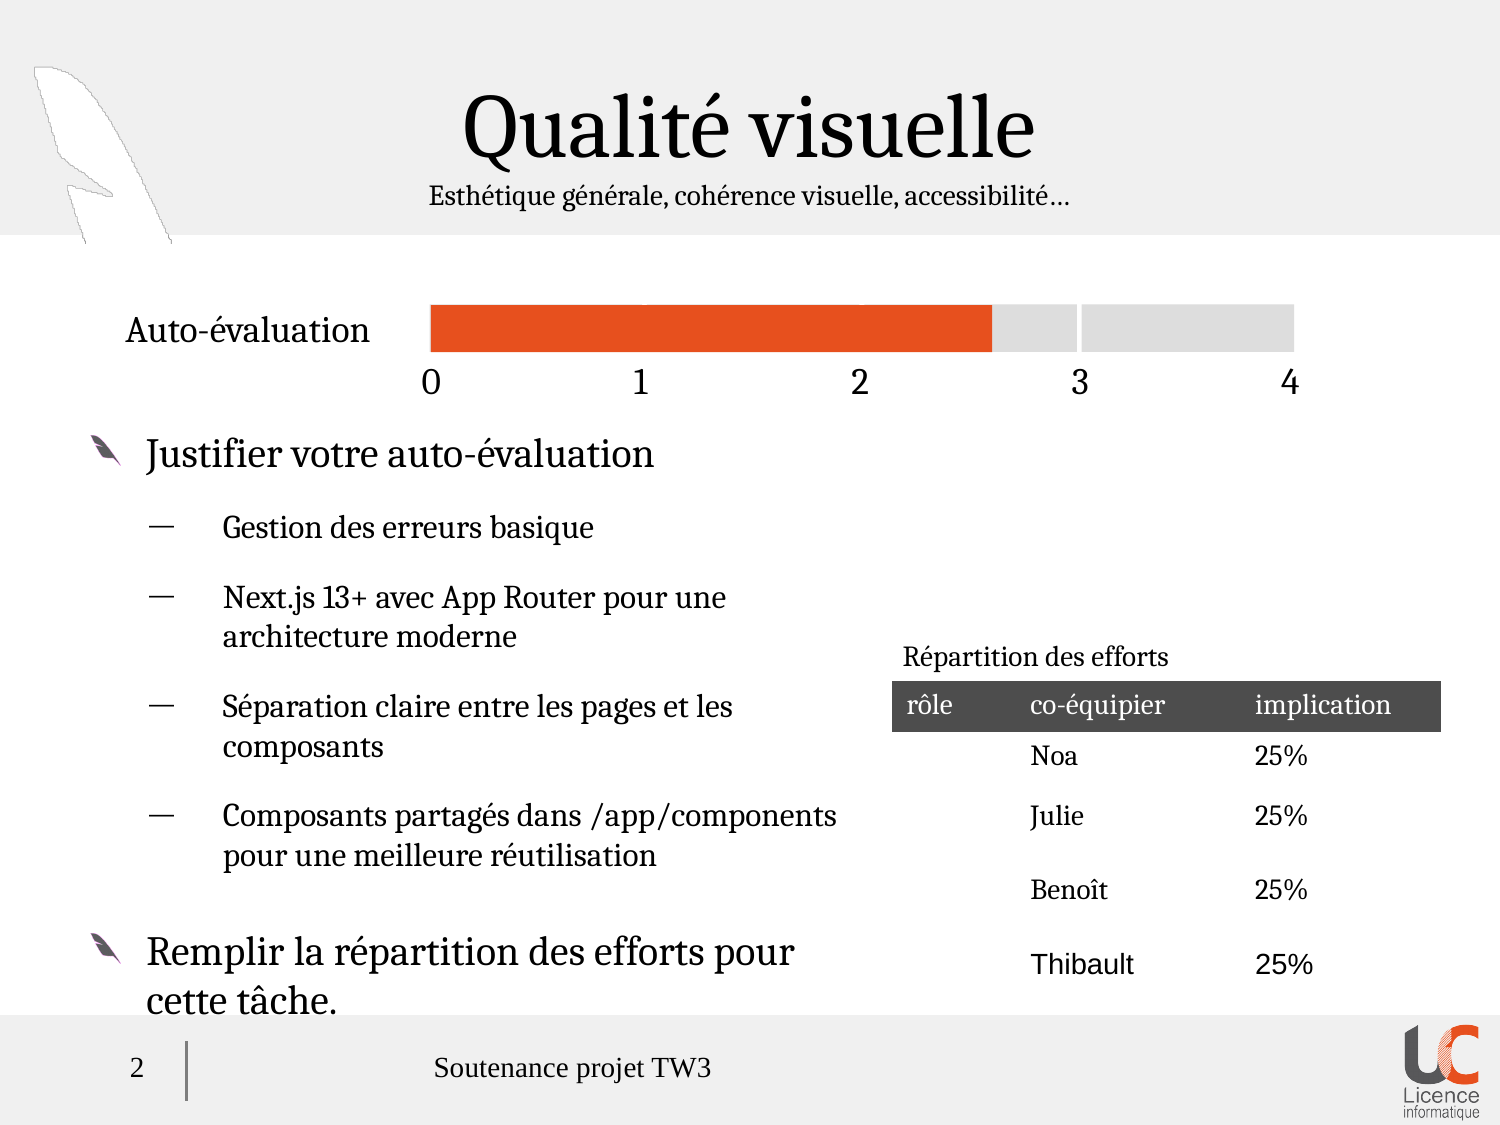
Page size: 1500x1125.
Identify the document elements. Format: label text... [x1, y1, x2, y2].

table_cell 25% [1240, 866, 1441, 941]
table_header co-équipier [1016, 681, 1240, 732]
table_cell Noa [1016, 732, 1240, 792]
picture [29, 63, 187, 244]
table_cell Julie [1016, 792, 1240, 866]
table_cell [892, 792, 1016, 866]
table_cell [892, 941, 1016, 1015]
picture [90, 435, 121, 444]
slide_number <numéro> [29, 1041, 160, 1101]
table_cell 25% [1240, 732, 1441, 792]
table_cell Benoît [1016, 866, 1240, 941]
picture [1398, 1020, 1484, 1122]
table_cell [892, 732, 1016, 792]
footer Soutenance projet TW3 [206, 1041, 939, 1101]
title Qualité visuelle Esthétique générale, cohérence visuelle, accessibilité… [75, 45, 1425, 233]
table_cell 25% [1240, 941, 1441, 1015]
list Justifier votre auto-évaluation Gestion des erreurs basique Next.js 13+ avec App Router pour une architecture moderne Séparation claire entre les pages et les composants Composants partagés dans /app/components pour une meilleure réutilisation Remplir la répartition des efforts pour cette tâche. [75, 444, 868, 1005]
table_cell 25% [1240, 792, 1441, 866]
text_box [430, 305, 993, 353]
table_header implication [1240, 681, 1441, 732]
table_cell [892, 866, 1016, 941]
text_box Répartition des efforts [888, 630, 1185, 680]
table_cell Thibault [1016, 941, 1240, 1015]
table_header rôle [892, 681, 1016, 732]
